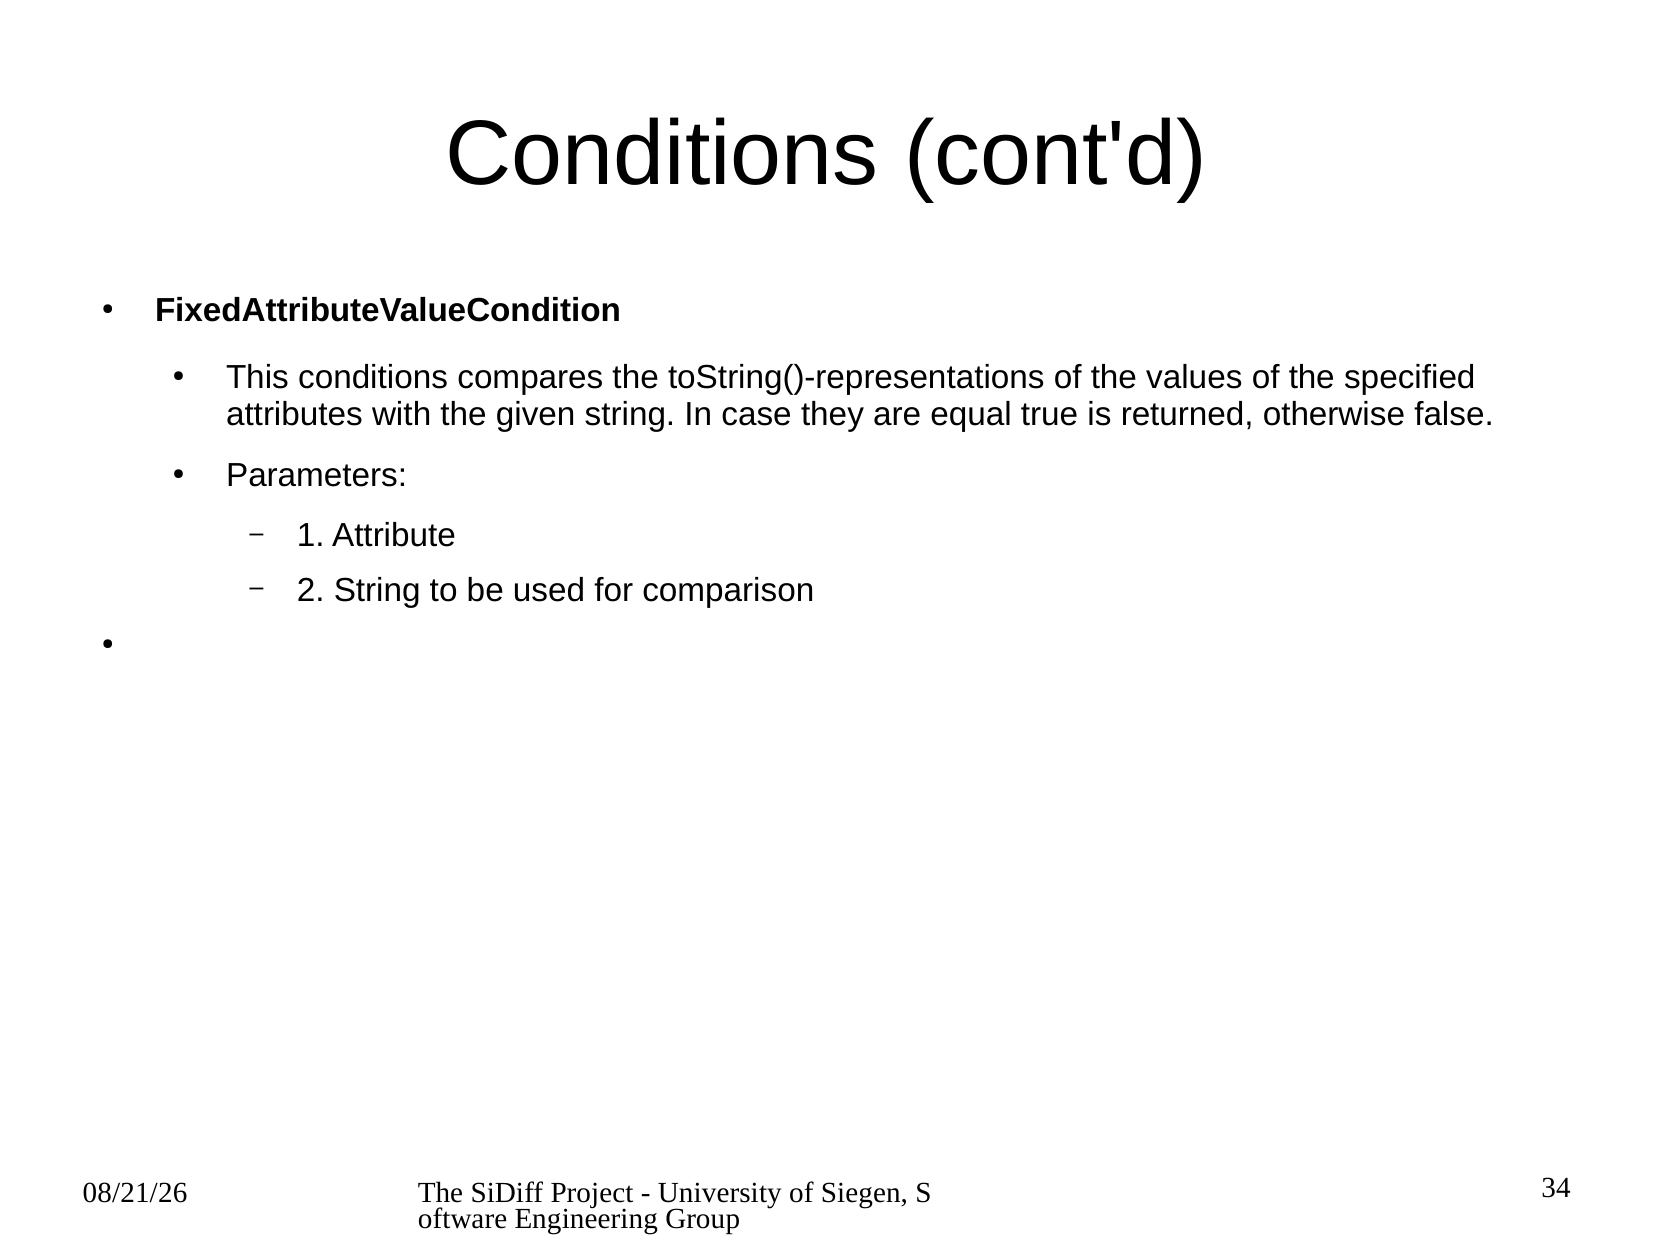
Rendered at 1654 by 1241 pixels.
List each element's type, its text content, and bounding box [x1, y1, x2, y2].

list FixedAttributeValueCondition This conditions compares the toString()-representations of the values of the specified attributes with the given string. In case they are equal true is returned, otherwise false. Parameters: 1. Attribute 2. String to be used for comparison [84, 291, 1573, 1111]
title Conditions (cont'd) [82, 49, 1571, 257]
